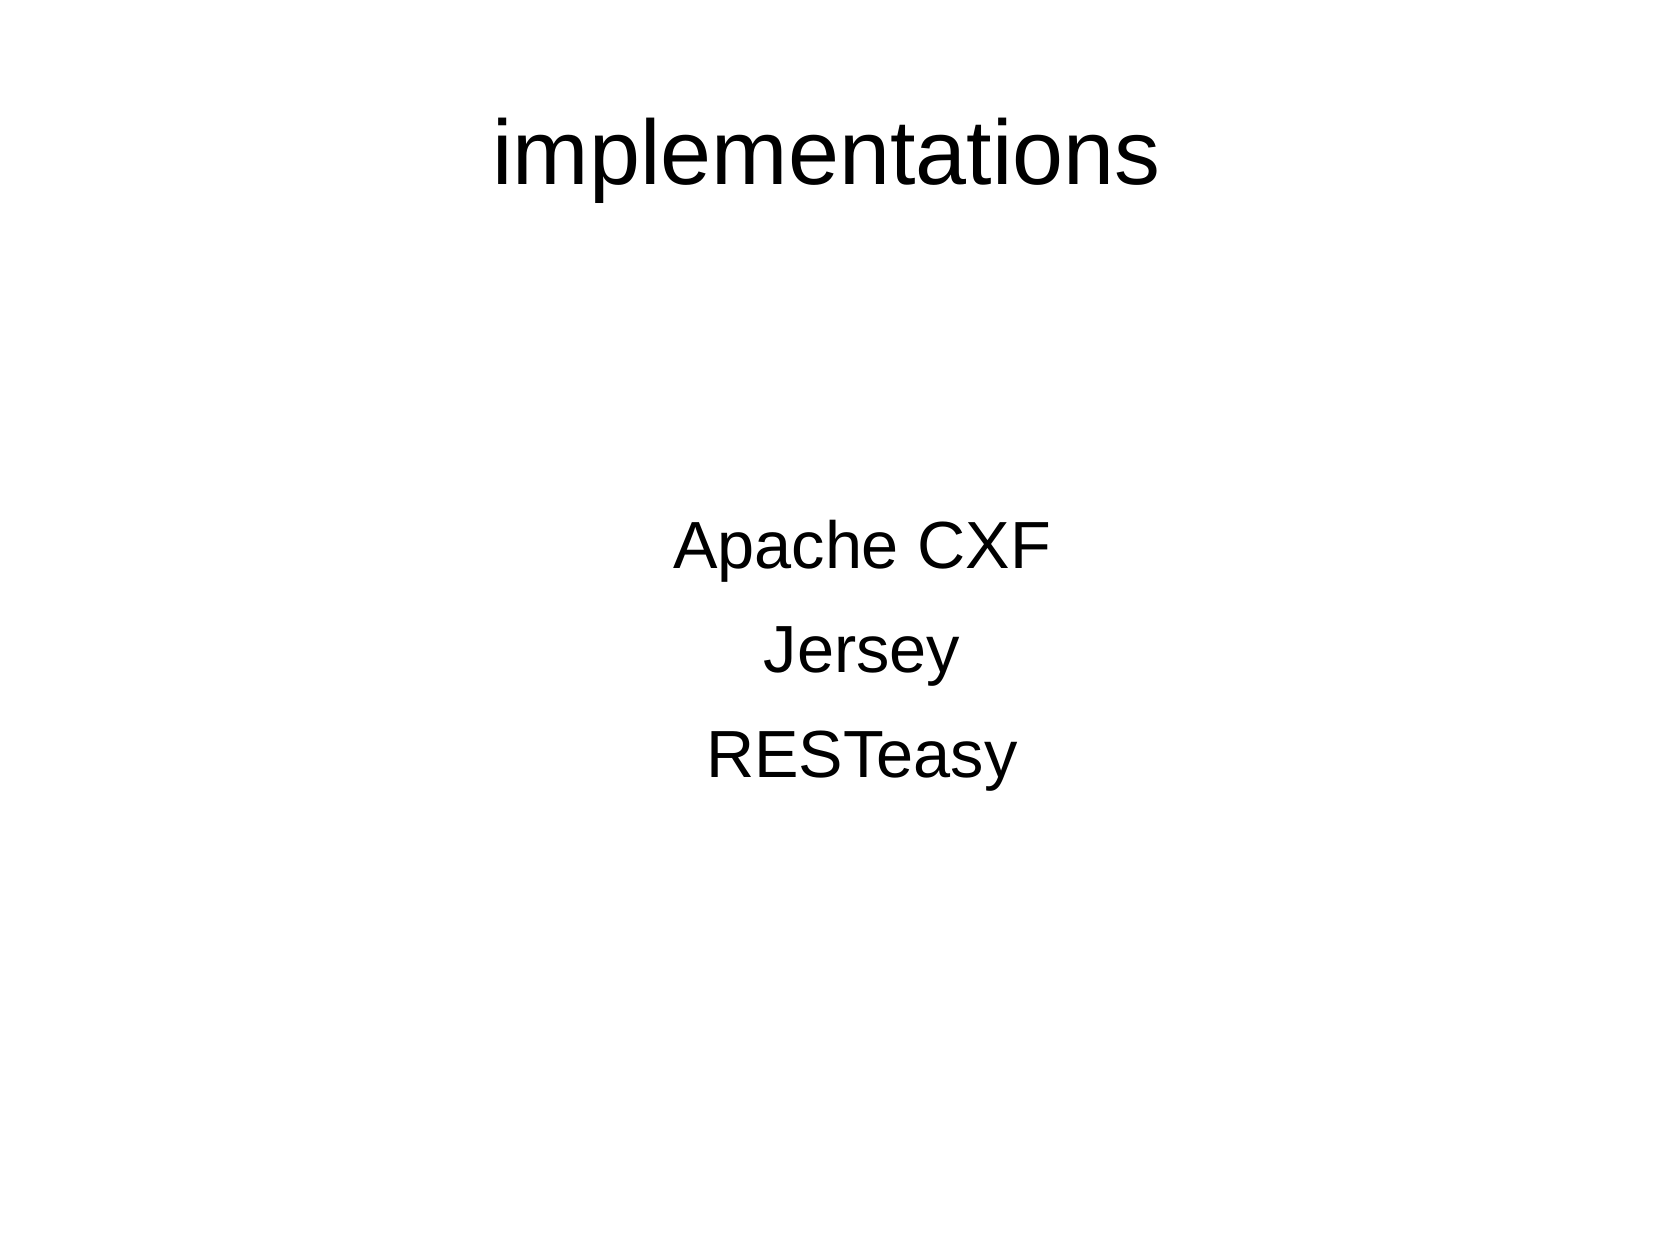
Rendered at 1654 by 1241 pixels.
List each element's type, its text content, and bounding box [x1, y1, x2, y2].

title implementations [82, 49, 1571, 257]
list Apache CXF Jersey RESTeasy [82, 290, 1571, 1010]
